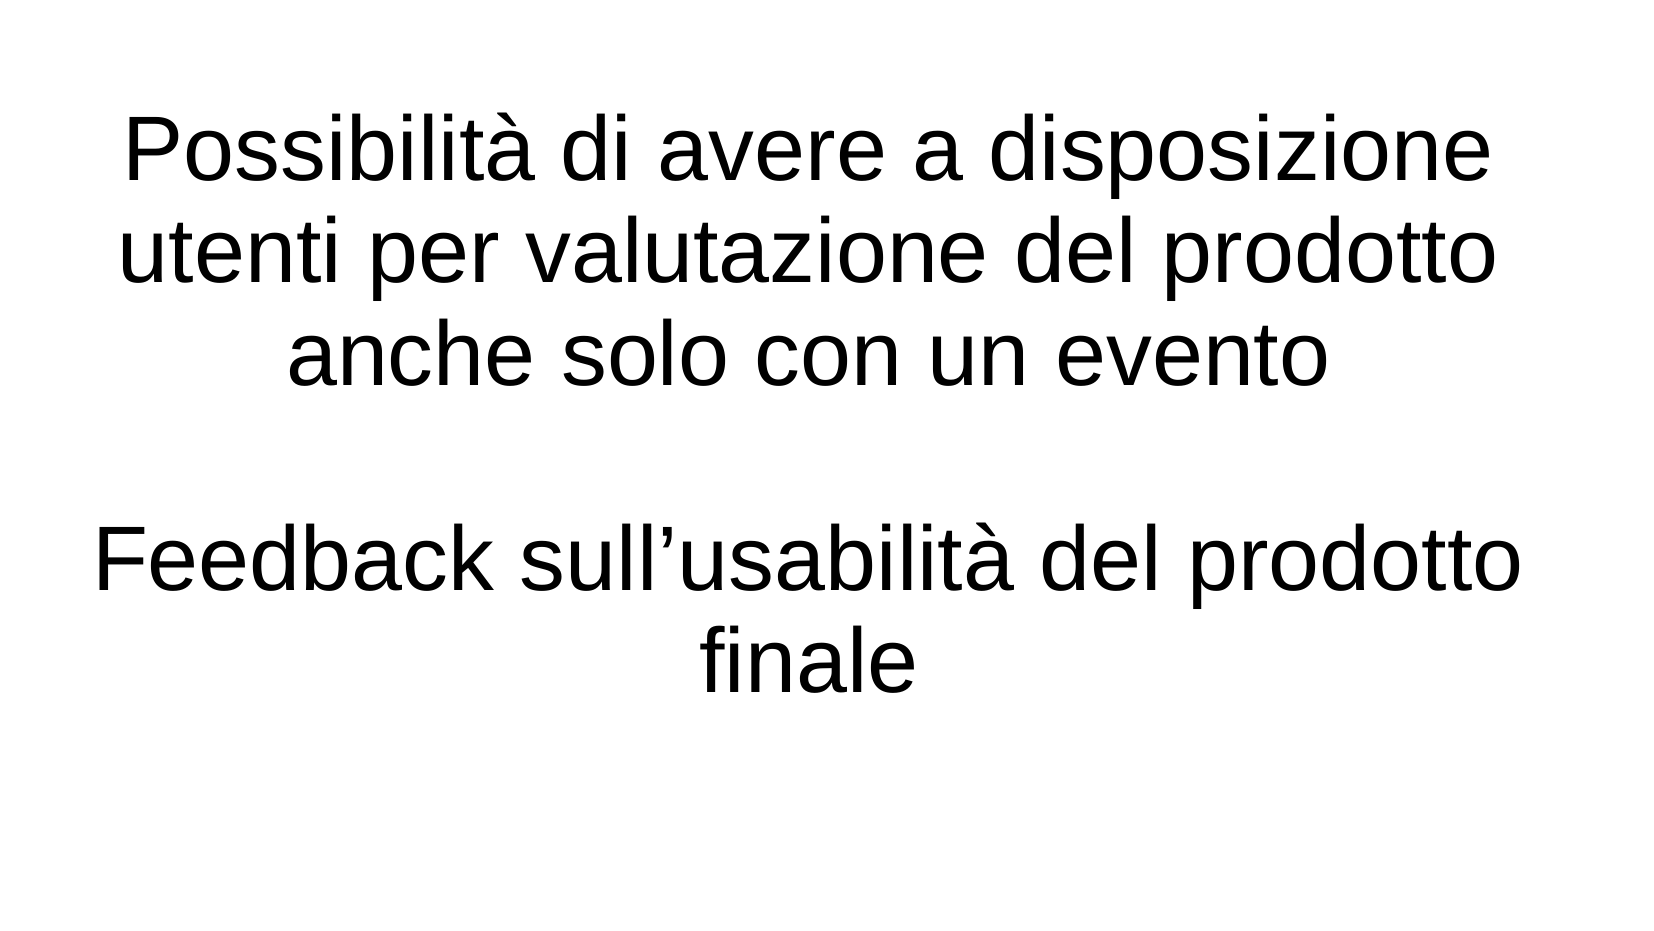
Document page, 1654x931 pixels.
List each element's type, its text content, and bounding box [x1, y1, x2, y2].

title Possibilità di avere a disposizione utenti per valutazione del prodotto anche solo con un evento Feedback sull’usabilità del prodotto finale [82, 12, 1536, 798]
